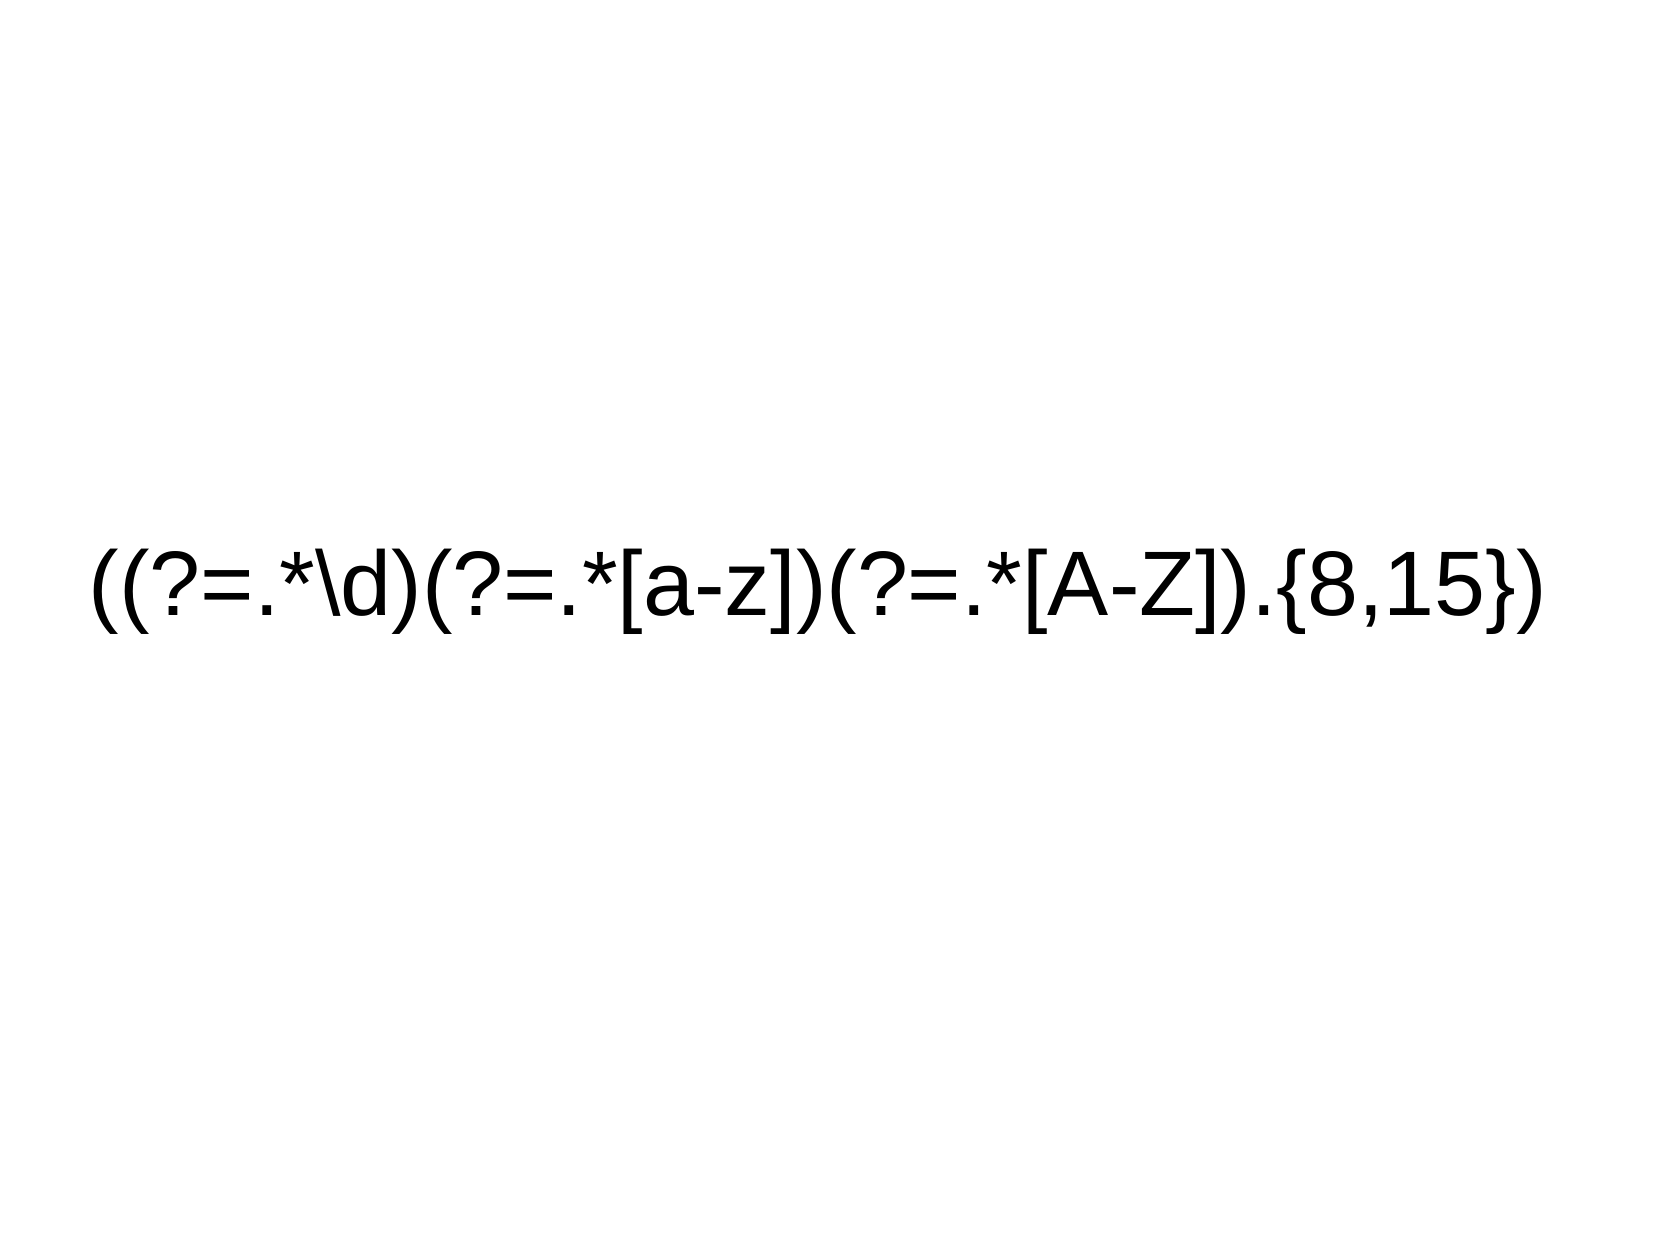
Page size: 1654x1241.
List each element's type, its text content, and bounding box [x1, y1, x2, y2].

title ((?=.*\d)(?=.*[a-z])(?=.*[A-Z]).{8,15}) [75, 487, 1564, 680]
